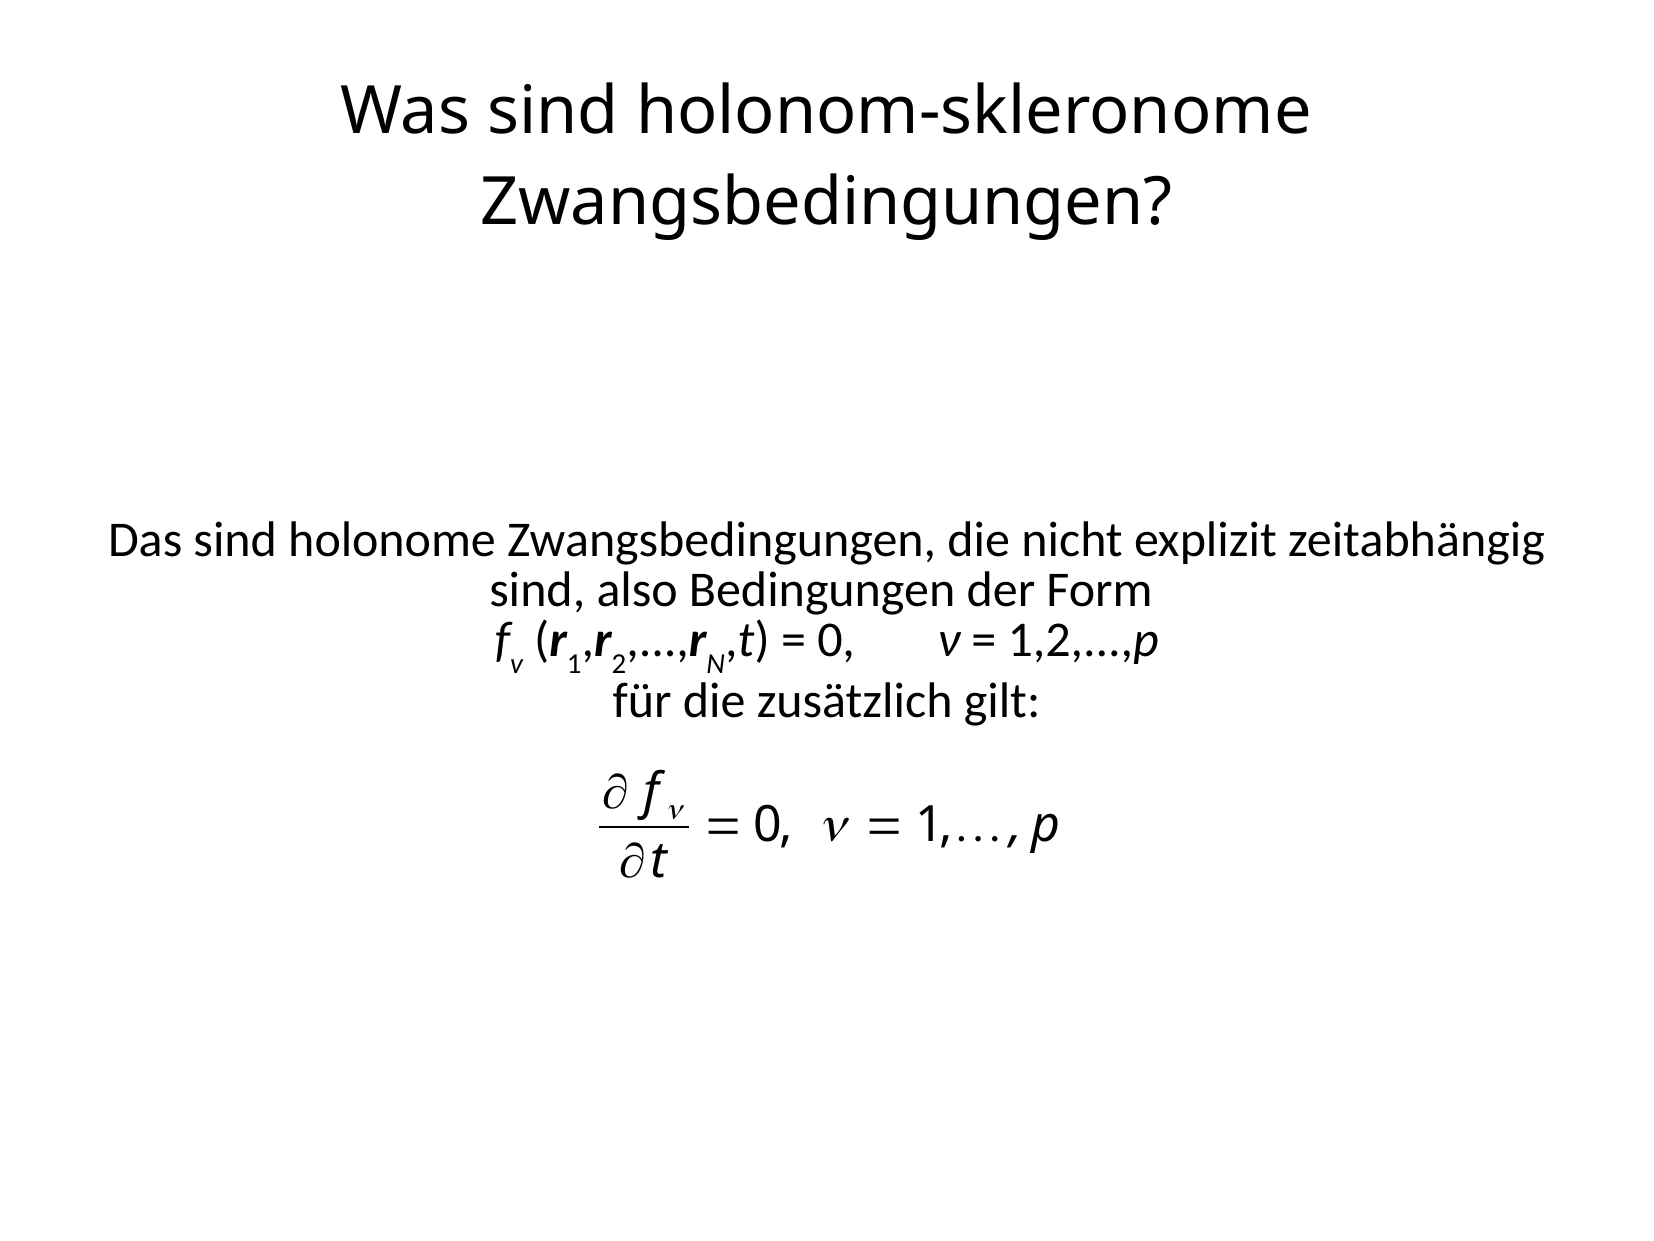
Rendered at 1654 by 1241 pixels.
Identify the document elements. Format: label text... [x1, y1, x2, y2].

subtitle Das sind holonome Zwangsbedingungen, die nicht explizit zeitabhängig sind, also Bedingungen der Form fv (r1,r2,...,rN,t) = 0, ν = 1,2,...,p für die zusätzlich gilt: [82, 290, 1571, 1010]
chart [590, 761, 1063, 892]
title Was sind holonom-skleronome Zwangsbedingungen? [82, 49, 1571, 257]
